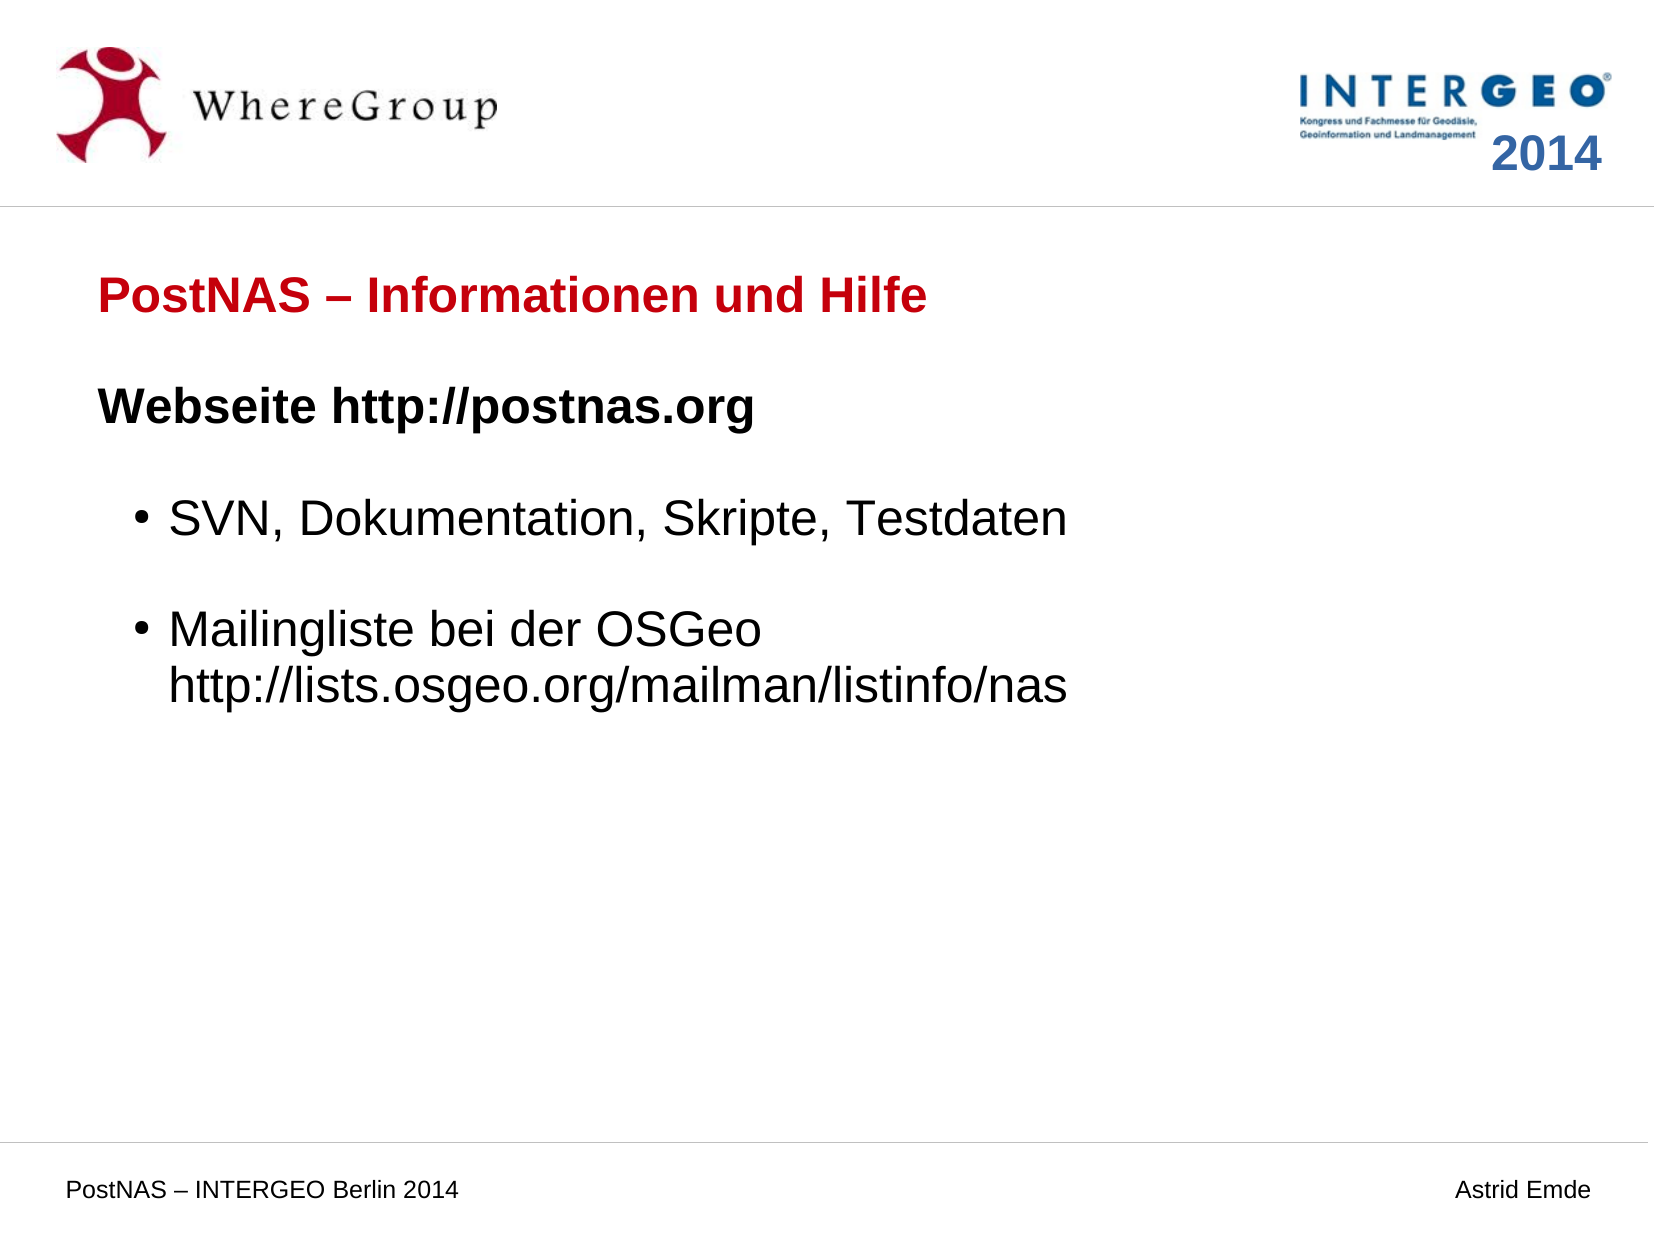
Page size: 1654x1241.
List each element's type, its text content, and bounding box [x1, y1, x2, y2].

text_box PostNAS – Informationen und Hilfe Webseite http://postnas.org SVN, Dokumentation, Skripte, Testdaten Mailingliste bei der OSGeo http://lists.osgeo.org/mailman/listinfo/nas [82, 259, 1595, 1087]
picture [1299, 29, 1613, 185]
picture [56, 47, 497, 163]
